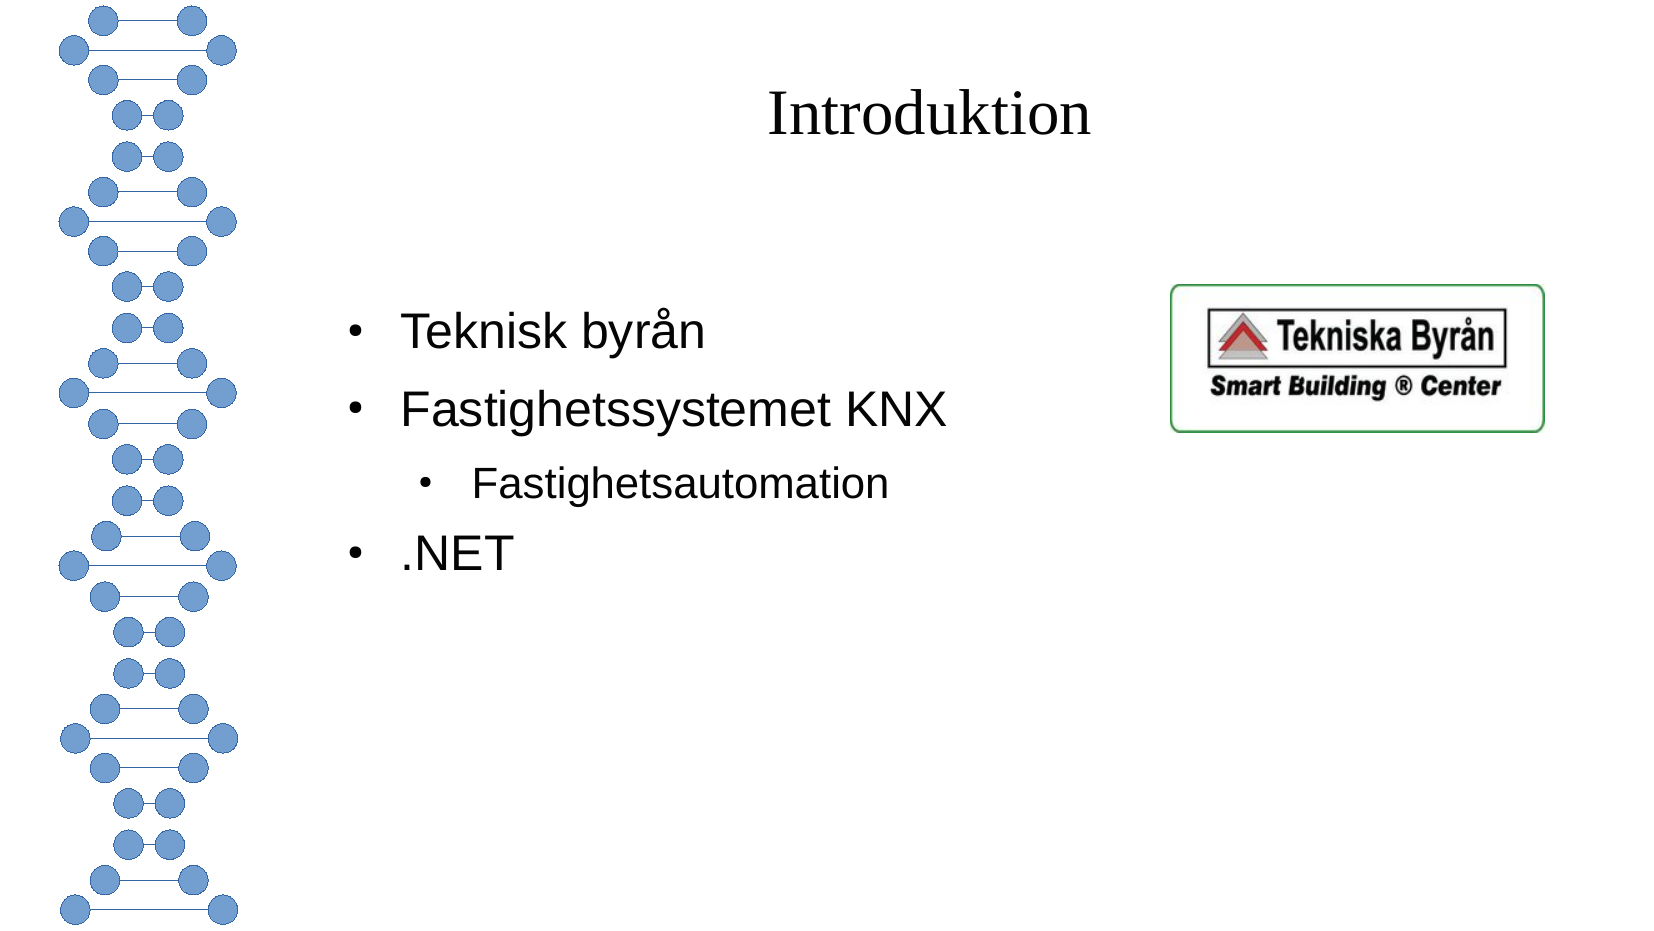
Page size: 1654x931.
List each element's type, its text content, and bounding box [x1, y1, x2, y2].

list Teknisk byrån Fastighetssystemet KNX Fastighetsautomation .NET [330, 225, 1621, 766]
title Introduktion [265, 35, 1595, 189]
picture [1170, 284, 1545, 433]
